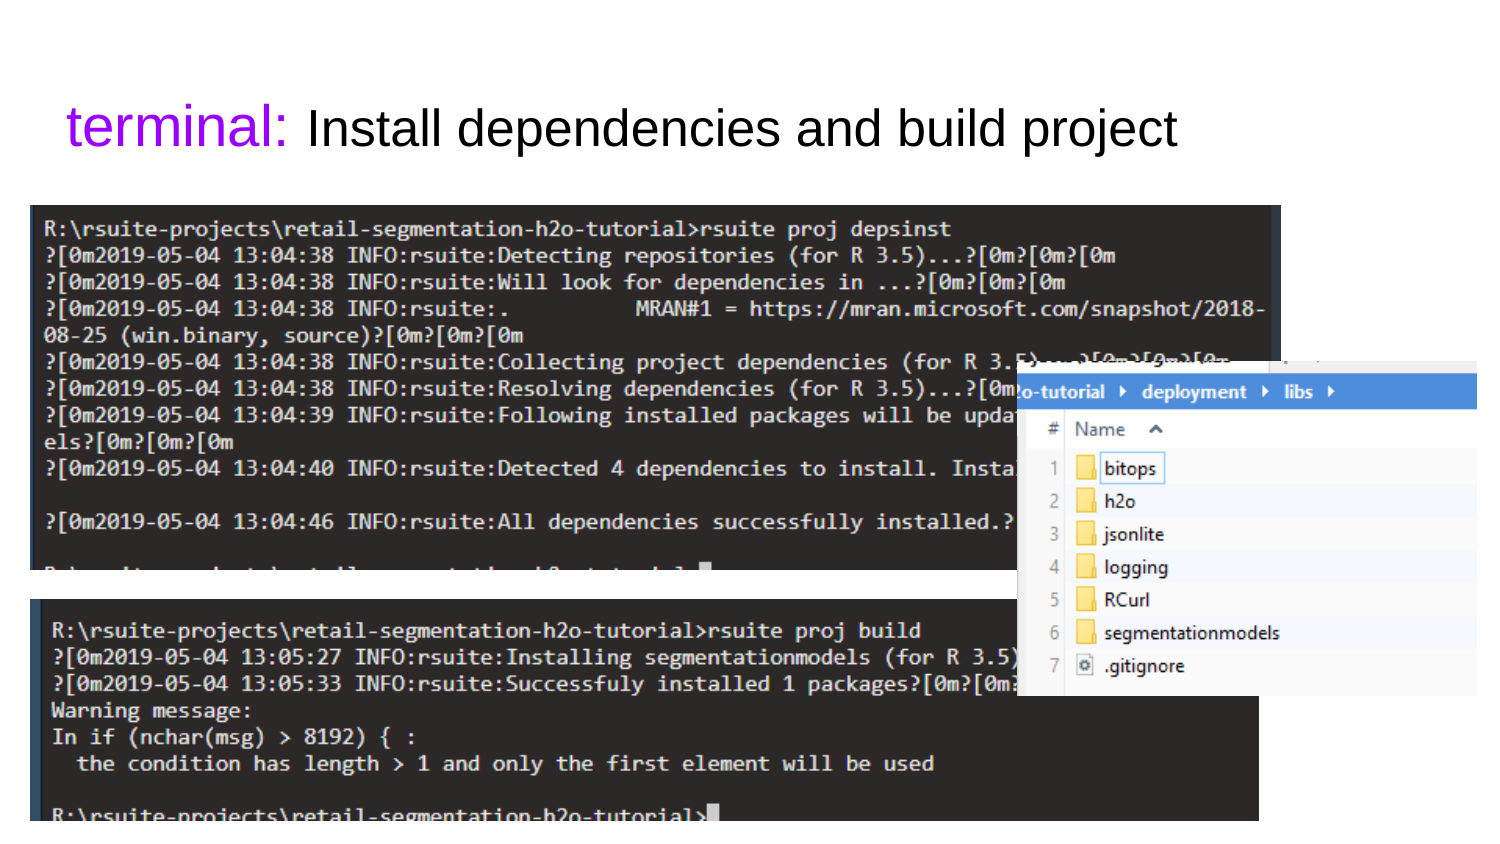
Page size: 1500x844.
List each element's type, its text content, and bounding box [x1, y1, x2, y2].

title terminal: Install dependencies and build project [51, 72, 1449, 167]
picture [30, 205, 1477, 822]
